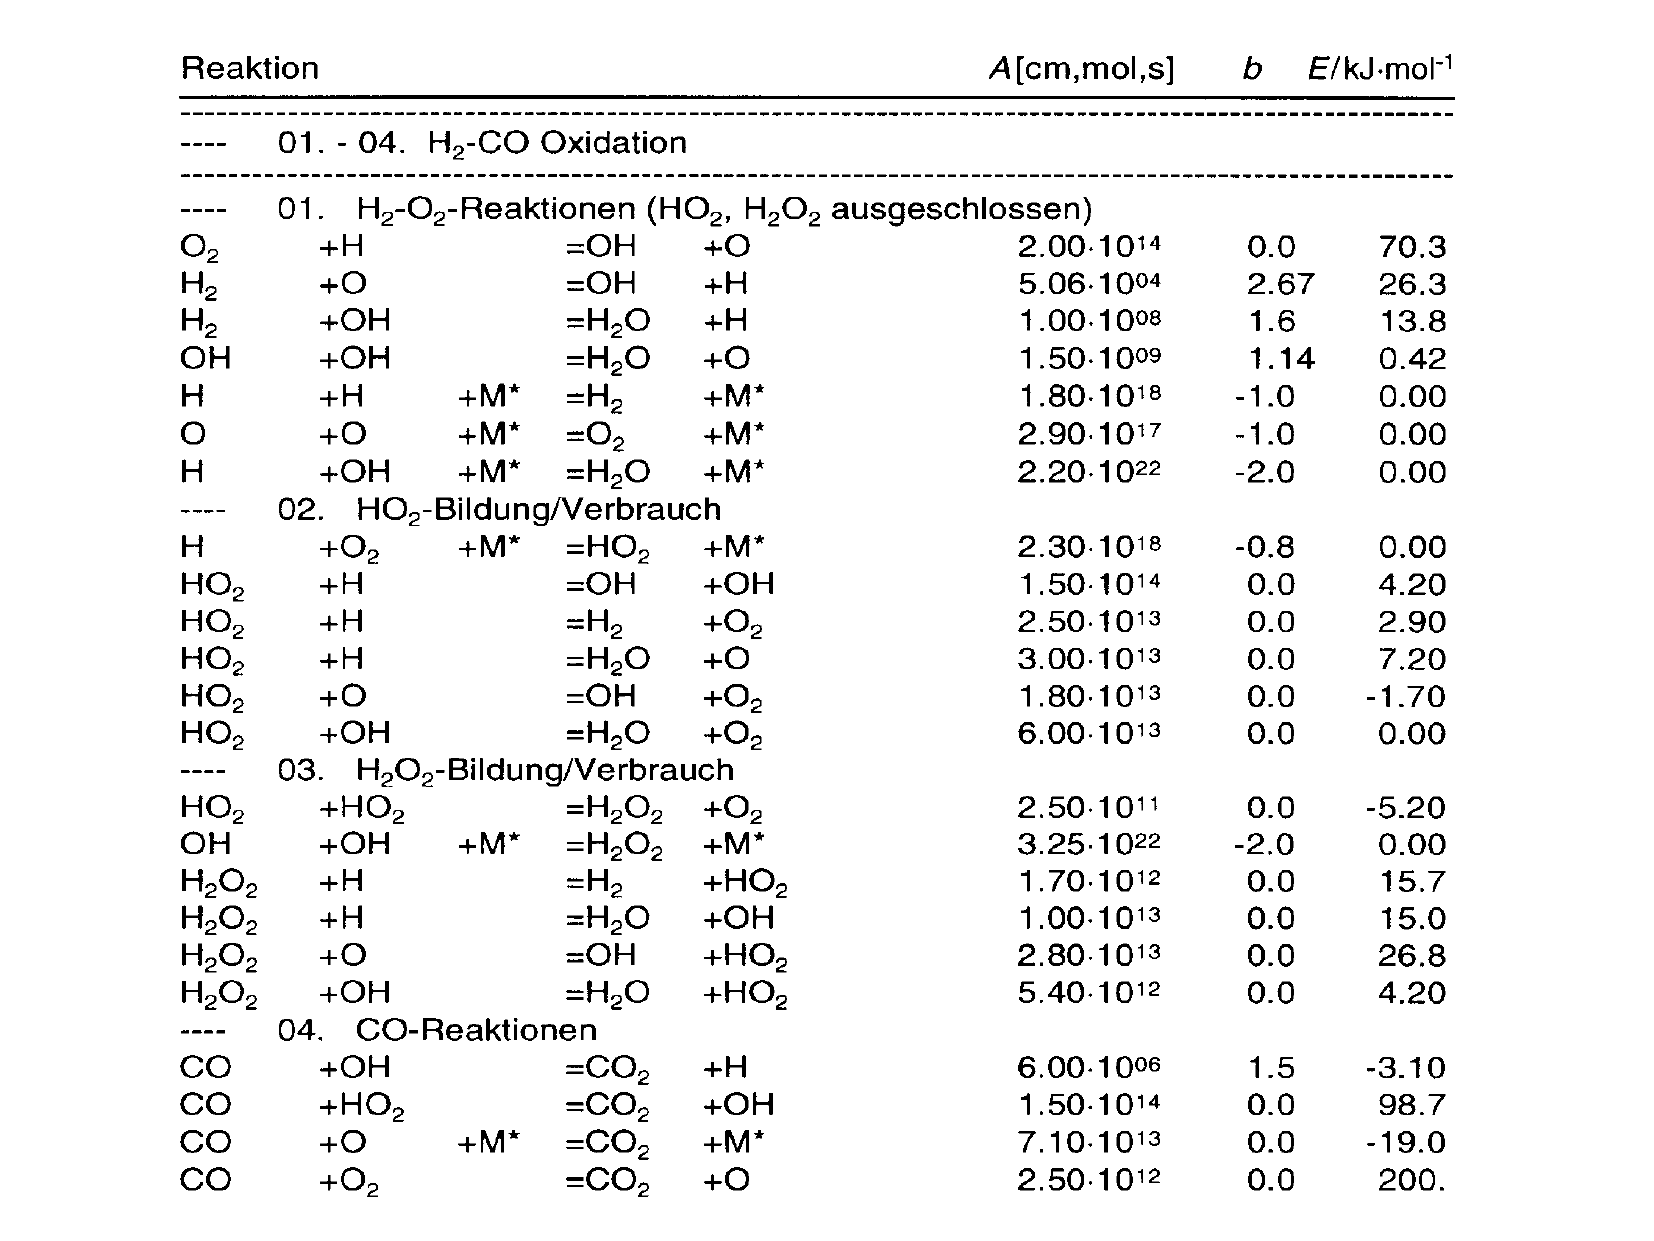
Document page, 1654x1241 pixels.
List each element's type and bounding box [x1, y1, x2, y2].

picture [153, 46, 1560, 1205]
